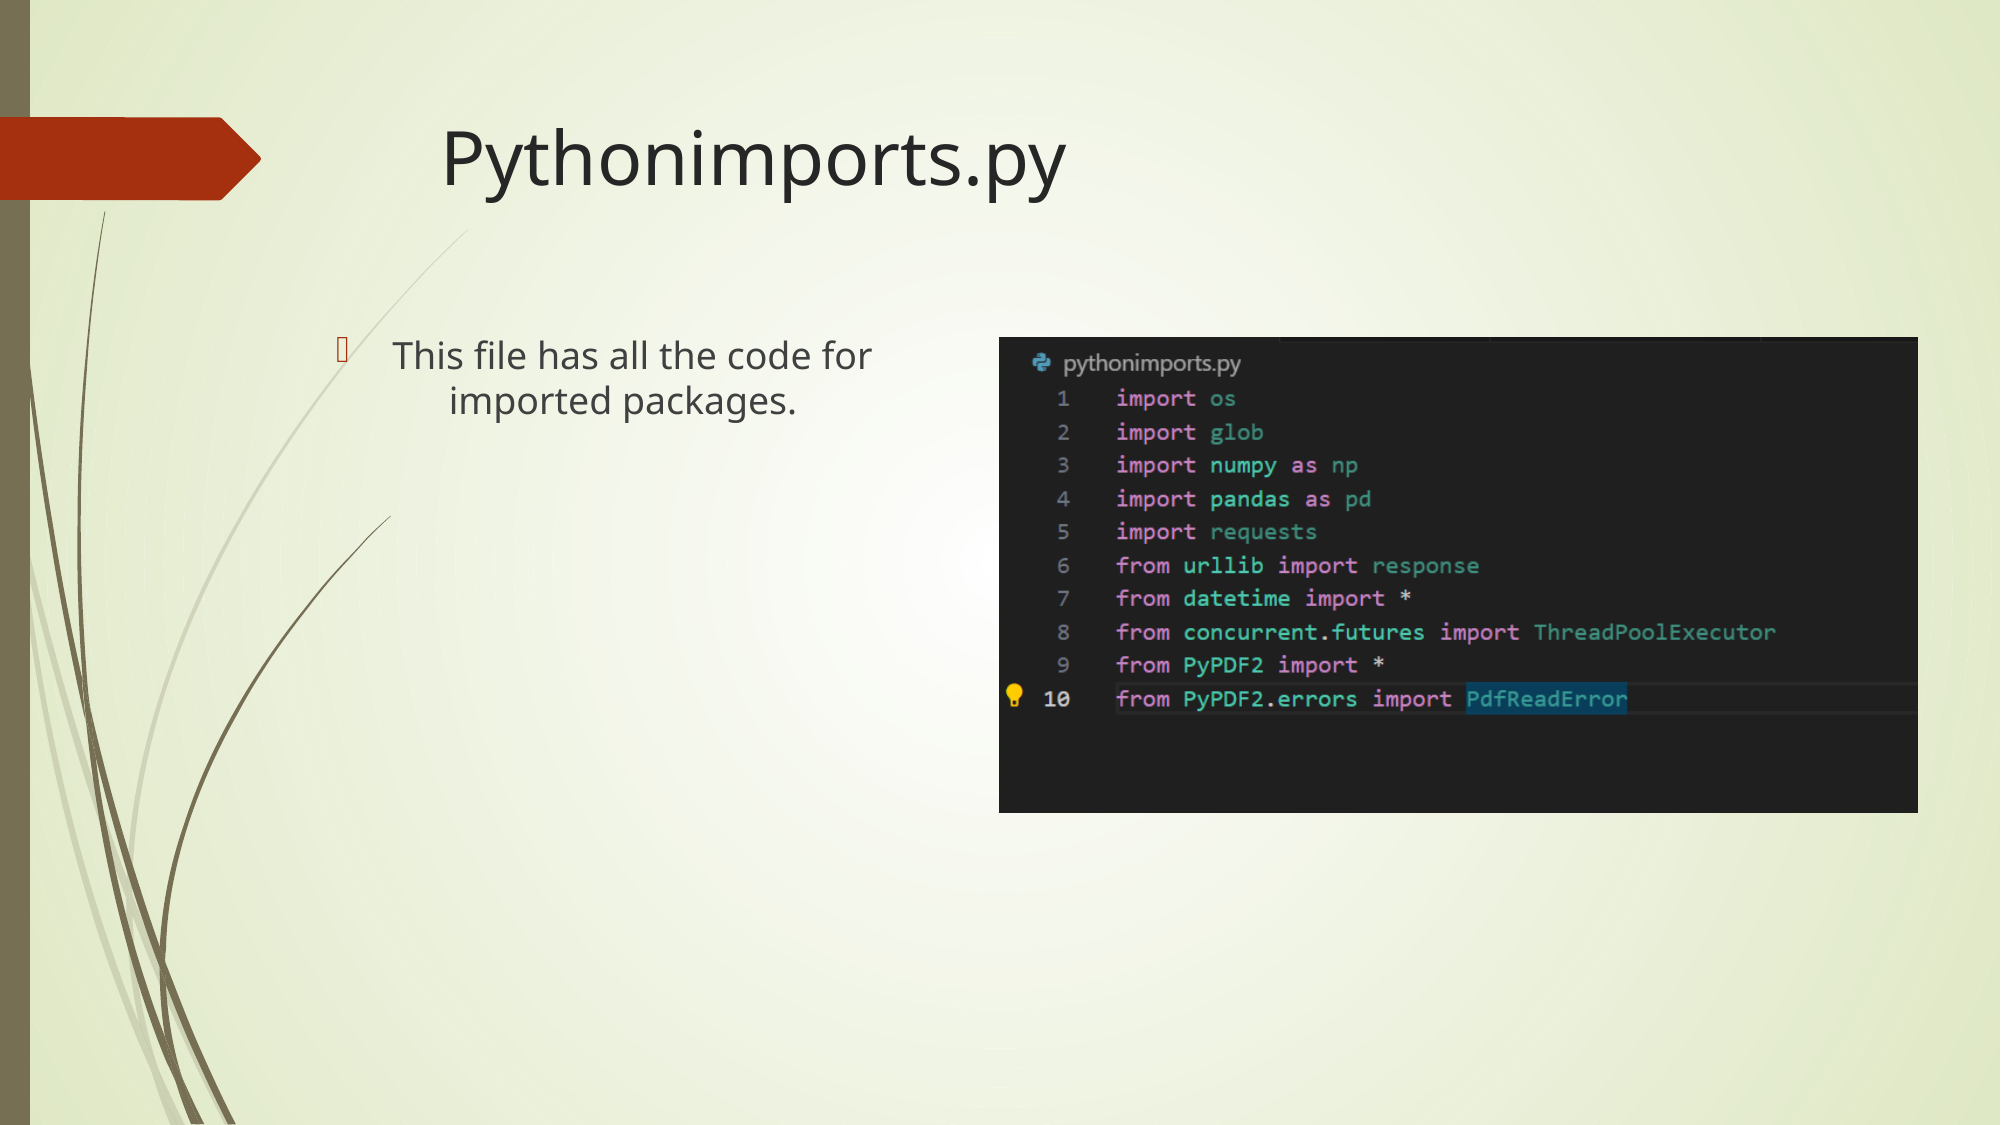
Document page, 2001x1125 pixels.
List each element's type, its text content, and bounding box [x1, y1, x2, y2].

list This file has all the code for imported packages. [321, 324, 1029, 944]
picture [999, 337, 1918, 813]
title Pythonimports.py [425, 102, 1888, 313]
